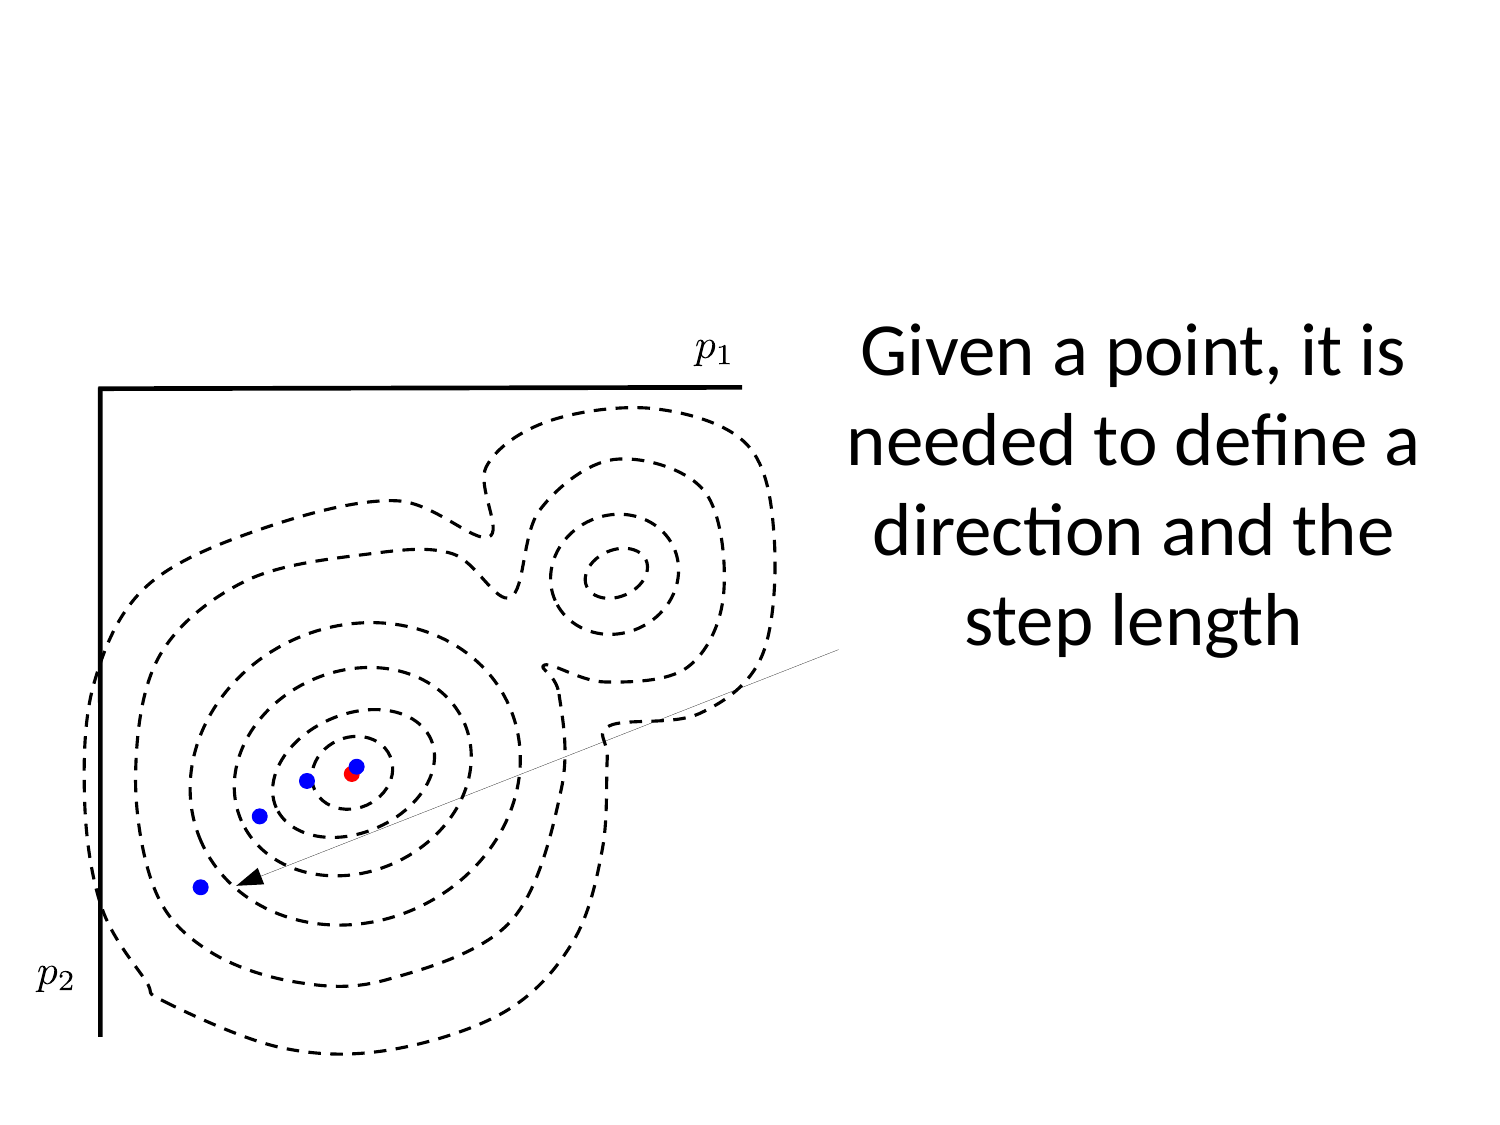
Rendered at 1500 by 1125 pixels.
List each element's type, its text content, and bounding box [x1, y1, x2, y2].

text_box [194, 881, 207, 894]
text_box [345, 760, 363, 780]
text_box [35, 965, 75, 993]
text_box [301, 775, 313, 787]
text_box [693, 339, 733, 367]
text_box Given a point, it is needed to define a direction and the step length [809, 292, 1459, 668]
text_box [253, 810, 266, 823]
